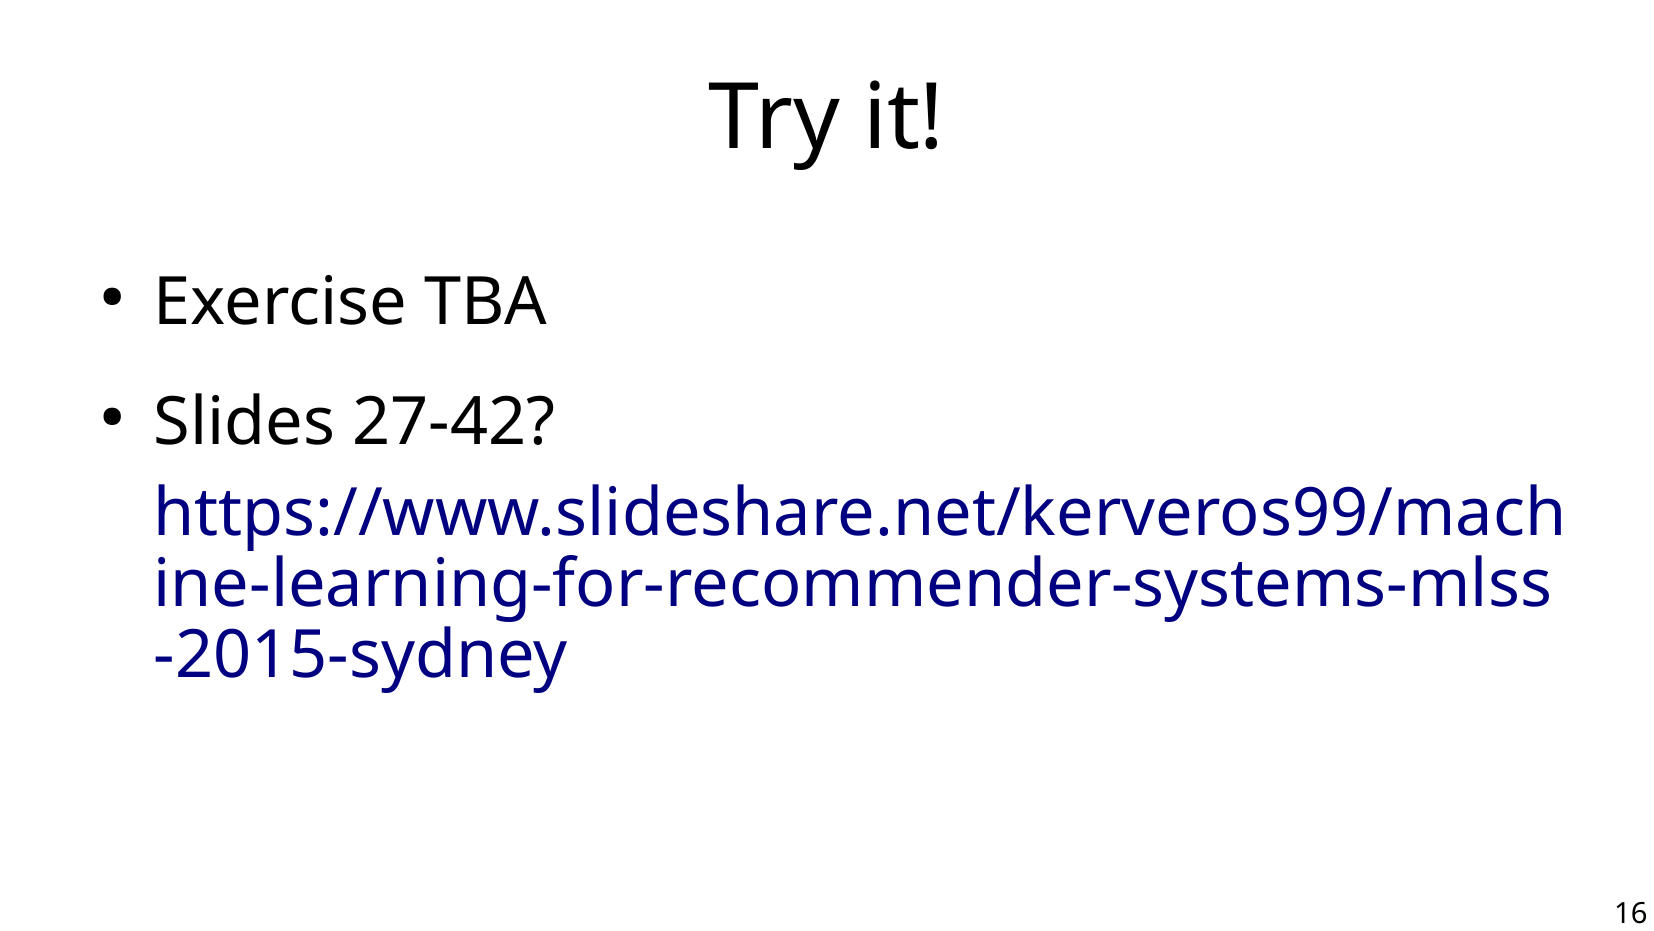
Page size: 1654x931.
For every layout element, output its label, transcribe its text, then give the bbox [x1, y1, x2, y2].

list Exercise TBA Slides 27-42? https://www.slideshare.net/kerveros99/machine-learning-for-recommender-systems-mlss-2015-sydney [82, 253, 1571, 793]
title Try it! [82, 1, 1571, 226]
